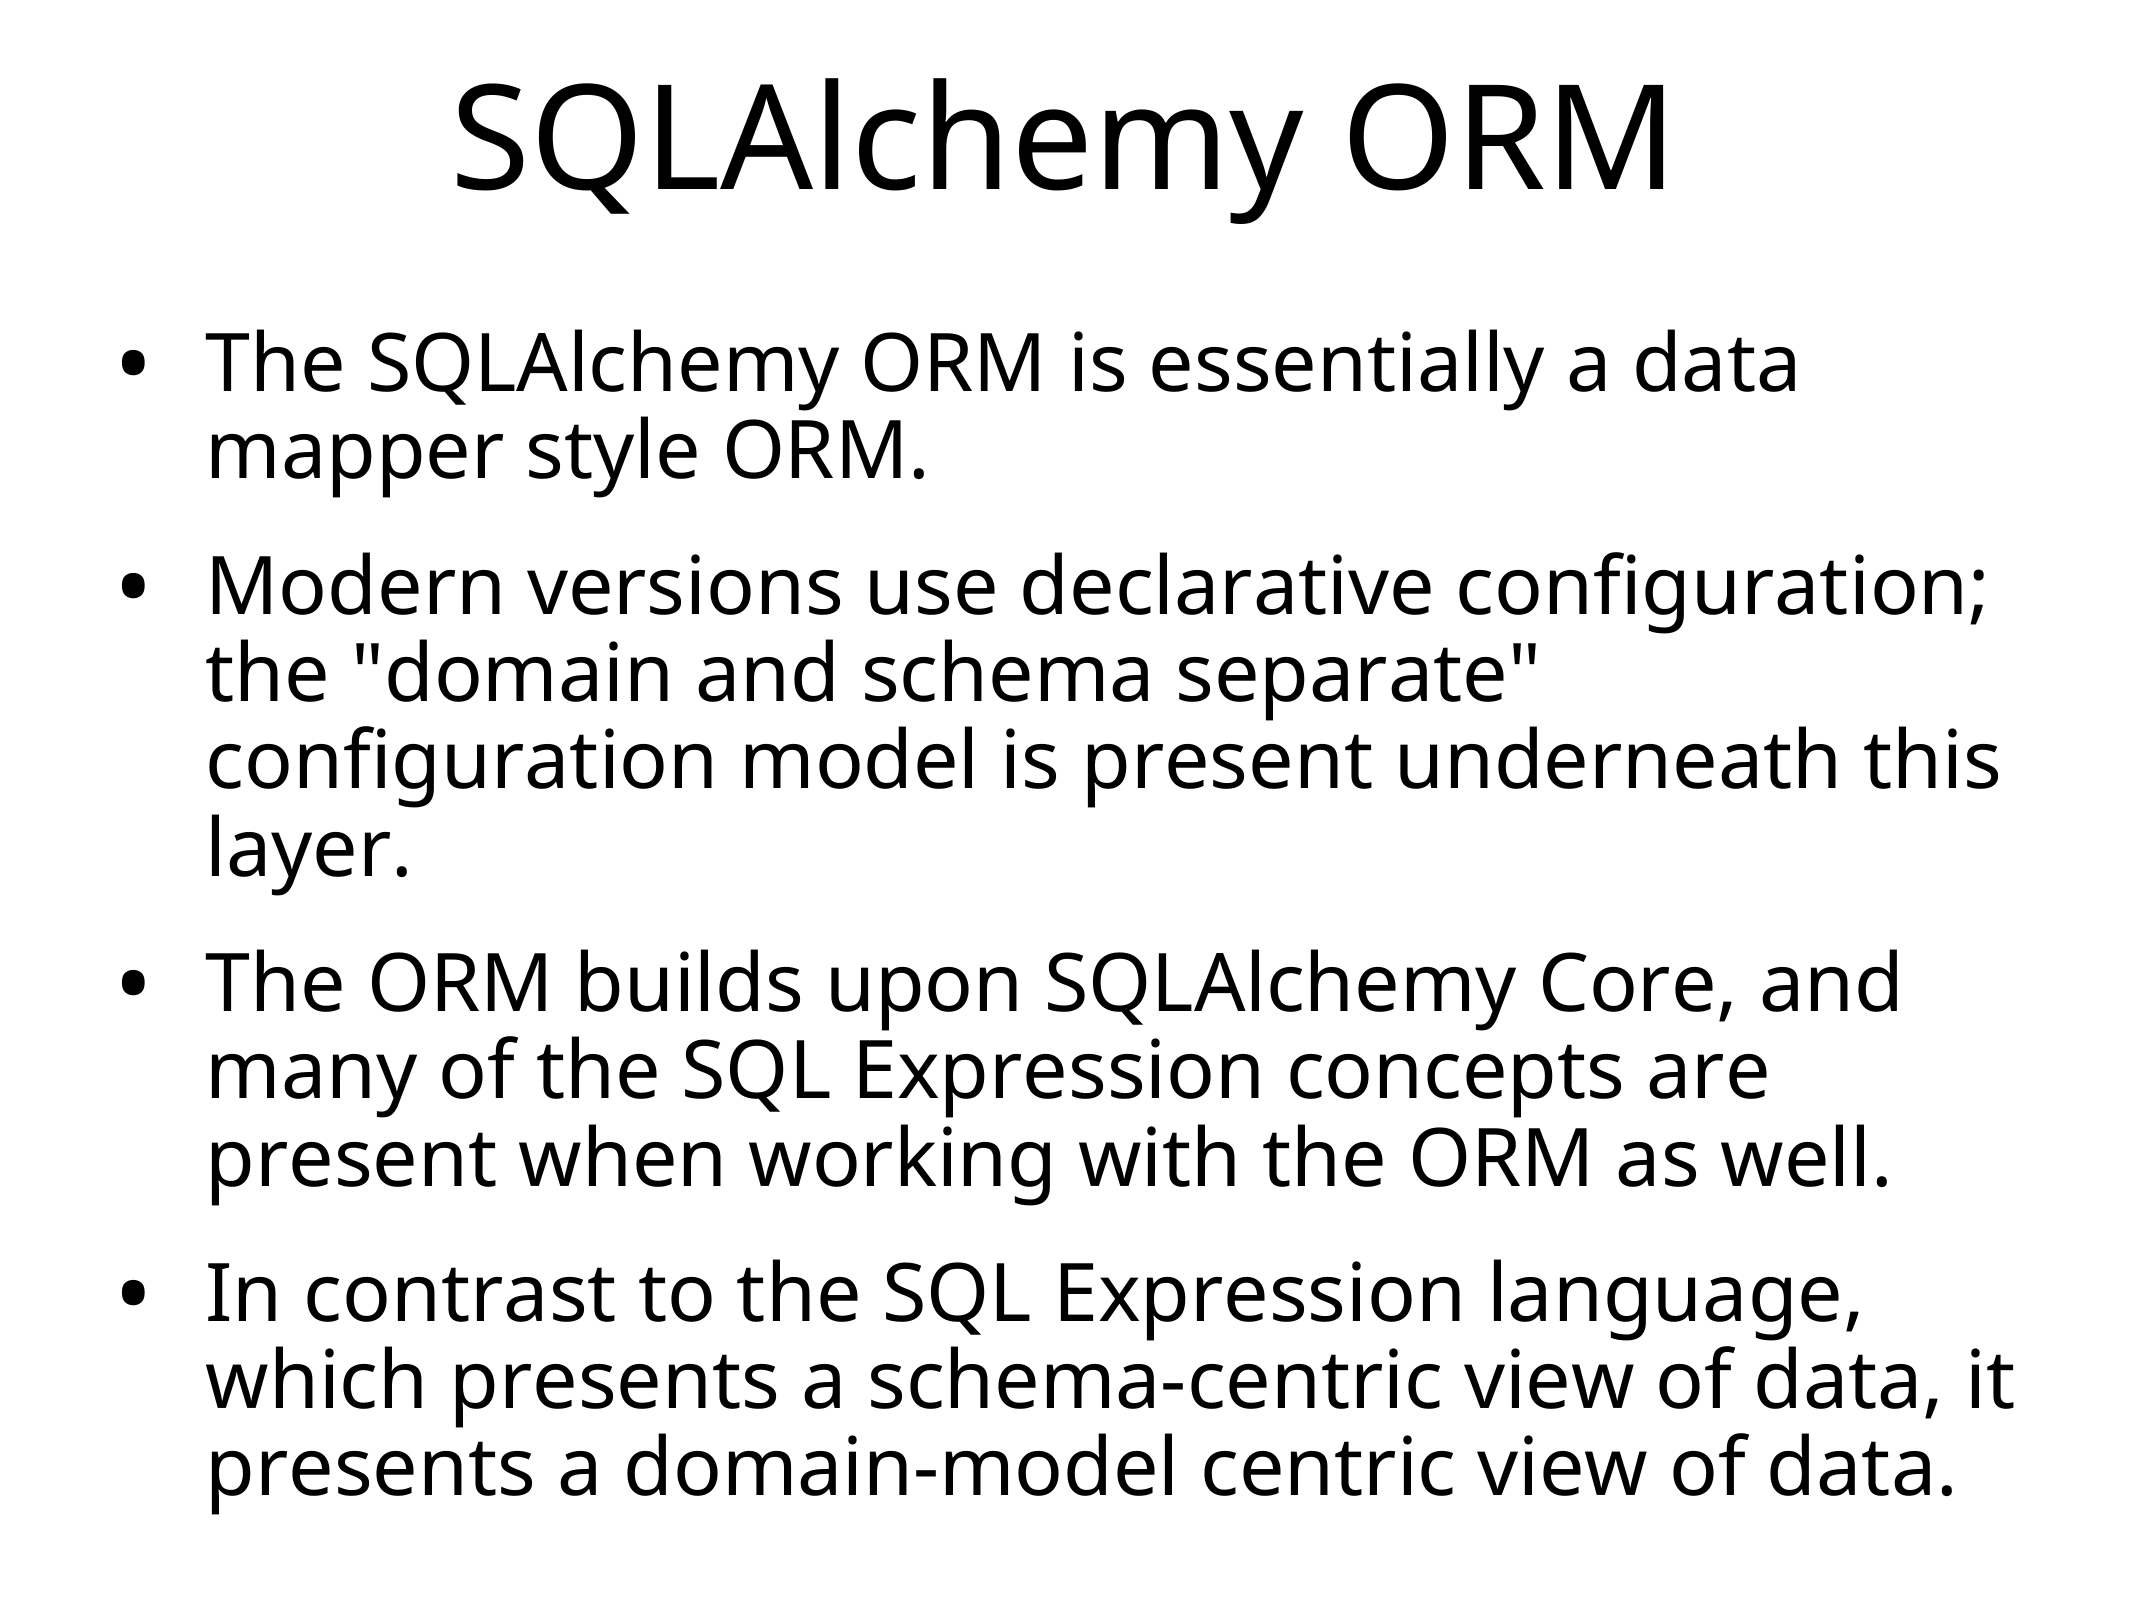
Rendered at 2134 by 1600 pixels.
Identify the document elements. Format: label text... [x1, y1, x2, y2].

title SQLAlchemy ORM [60, 41, 2069, 244]
list The SQLAlchemy ORM is essentially a data mapper style ORM. Modern versions use declarative configuration; the "domain and schema separate" configuration model is present underneath this layer. The ORM builds upon SQLAlchemy Core, and many of the SQL Expression concepts are present when working with the ORM as well. In contrast to the SQL Expression language, which presents a schema-centric view of data, it presents a domain-model centric view of data. [56, 281, 2065, 1555]
